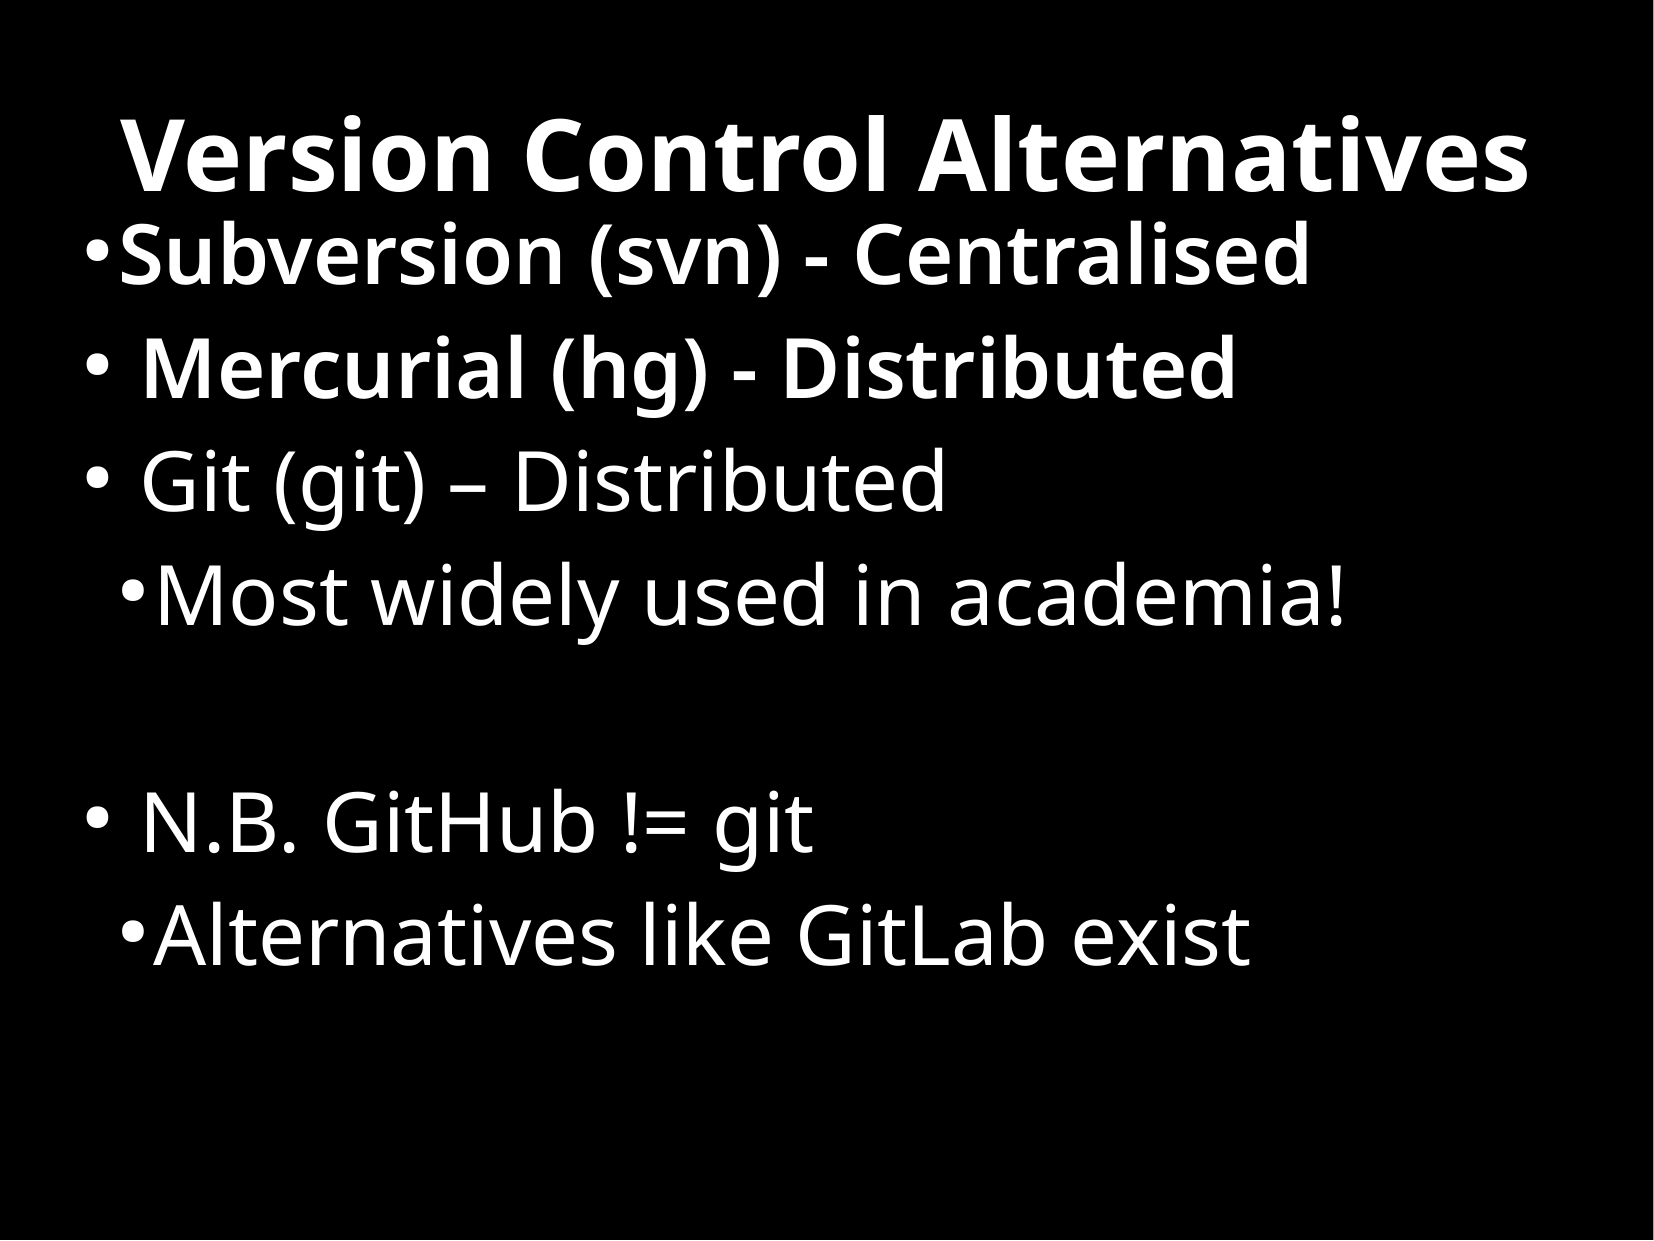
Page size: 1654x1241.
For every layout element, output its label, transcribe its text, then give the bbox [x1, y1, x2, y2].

subtitle Subversion (svn) - Centralised Mercurial (hg) - Distributed Git (git) – Distributed Most widely used in academia! N.B. GitHub != git Alternatives like GitLab exist [82, 125, 1571, 1174]
title Version Control Alternatives [82, 49, 1571, 125]
